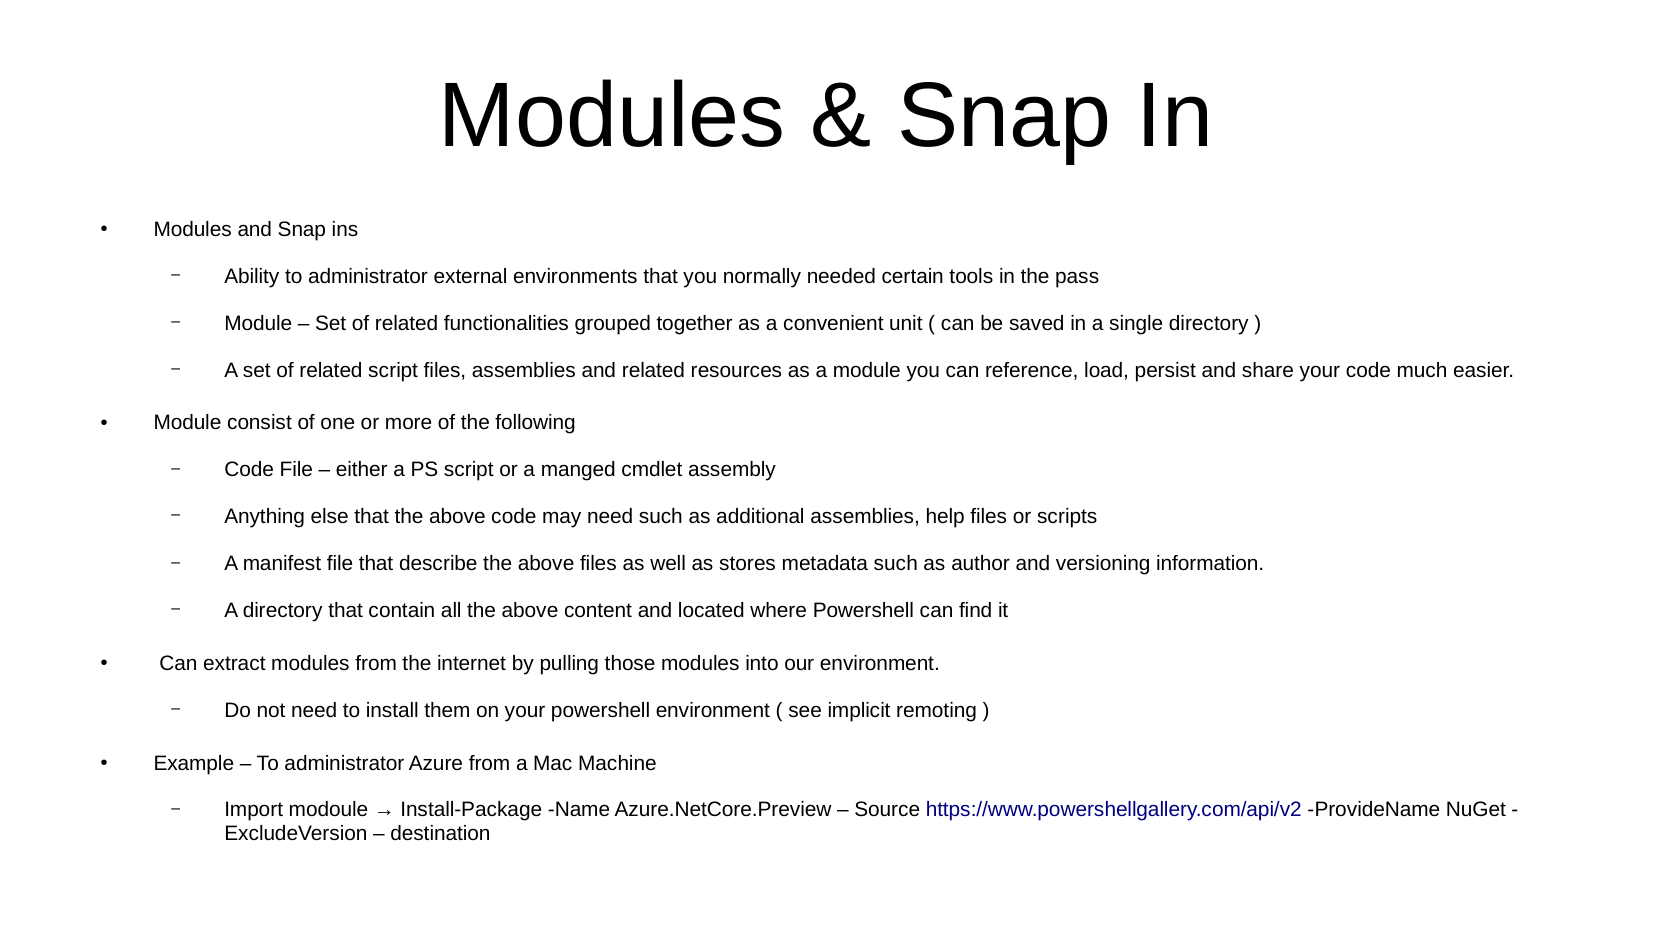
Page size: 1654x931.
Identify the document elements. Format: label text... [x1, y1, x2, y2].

title Modules & Snap In [82, 37, 1571, 193]
list Modules and Snap ins Ability to administrator external environments that you normally needed certain tools in the pass Module – Set of related functionalities grouped together as a convenient unit ( can be saved in a single directory ) A set of related script files, assemblies and related resources as a module you can reference, load, persist and share your code much easier. Module consist of one or more of the following Code File – either a PS script or a manged cmdlet assembly Anything else that the above code may need such as additional assemblies, help files or scripts A manifest file that describe the above files as well as stores metadata such as author and versioning information. A directory that contain all the above content and located where Powershell can find it Can extract modules from the internet by pulling those modules into our environment. Do not need to install them on your powershell environment ( see implicit remoting ) Example – To administrator Azure from a Mac Machine Import modoule → Install-Package -Name Azure.NetCore.Preview – Source https://www.powershellgallery.com/api/v2 -ProvideName NuGet -ExcludeVersion – destination [82, 217, 1571, 916]
